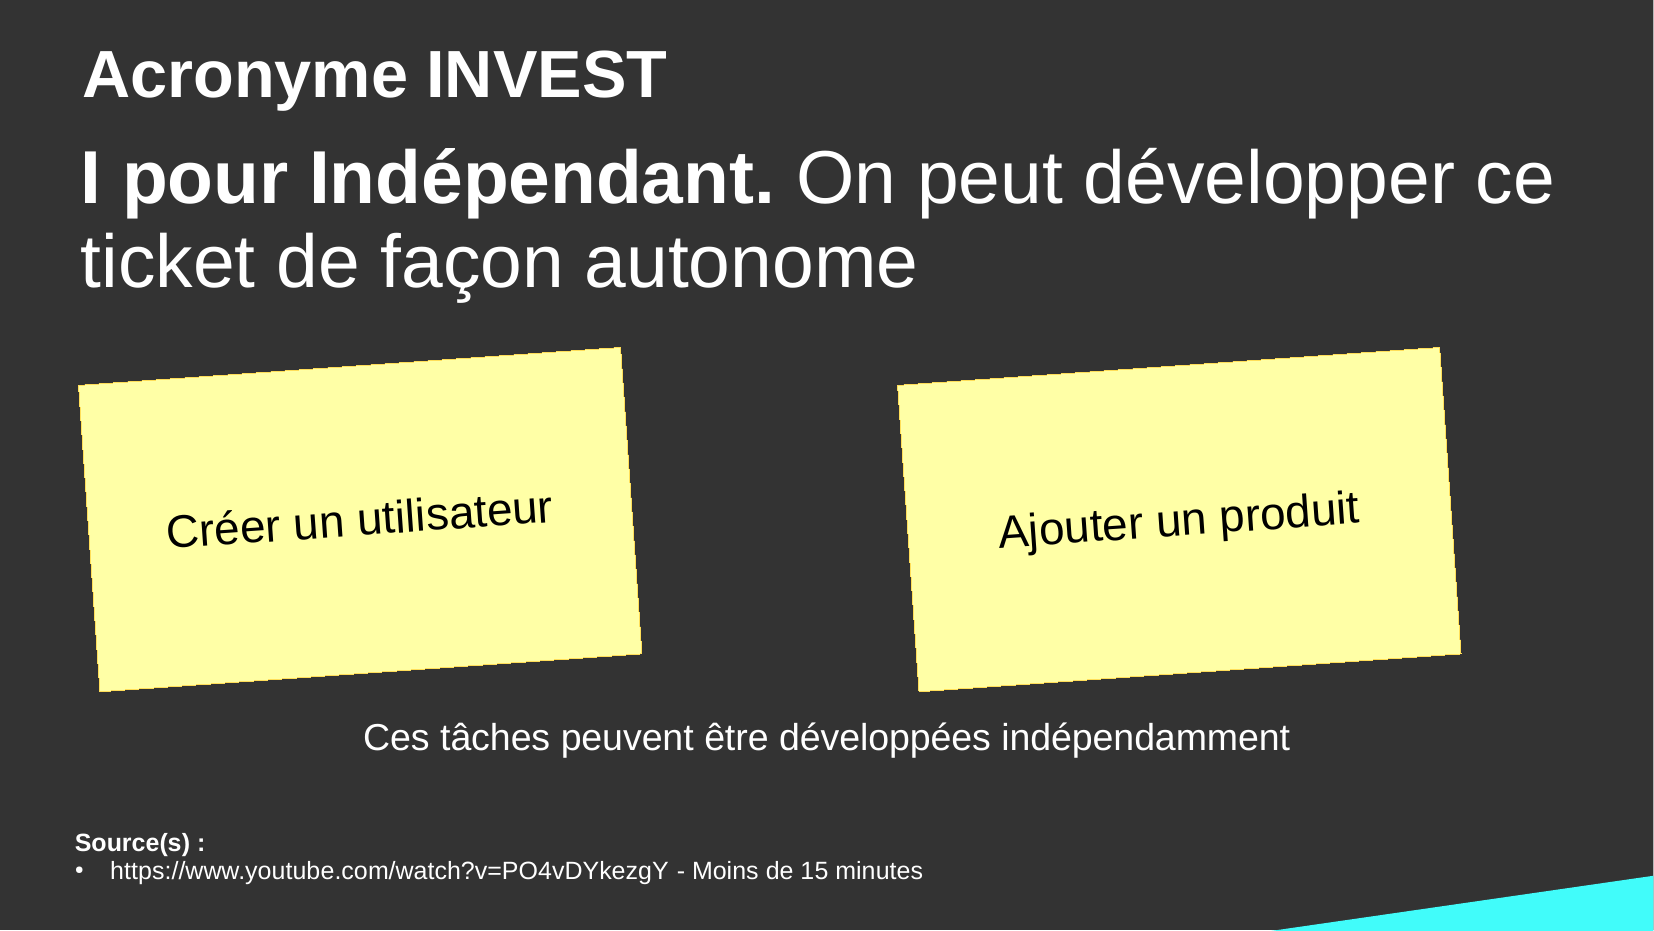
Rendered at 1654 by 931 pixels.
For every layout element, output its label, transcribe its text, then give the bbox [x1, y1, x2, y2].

text_box Ajouter un produit [897, 347, 1462, 692]
title Acronyme INVEST [82, 37, 1571, 122]
list I pour Indépendant. On peut développer ce ticket de façon autonome [80, 135, 1620, 343]
text_box [1270, 875, 1654, 931]
text_box Source(s) : https://www.youtube.com/watch?v=PO4vDYkezgY - Moins de 15 minutes [60, 821, 1546, 921]
text_box Créer un utilisateur [78, 347, 642, 692]
text_box Ces tâches peuvent être développées indépendamment [336, 708, 1317, 768]
